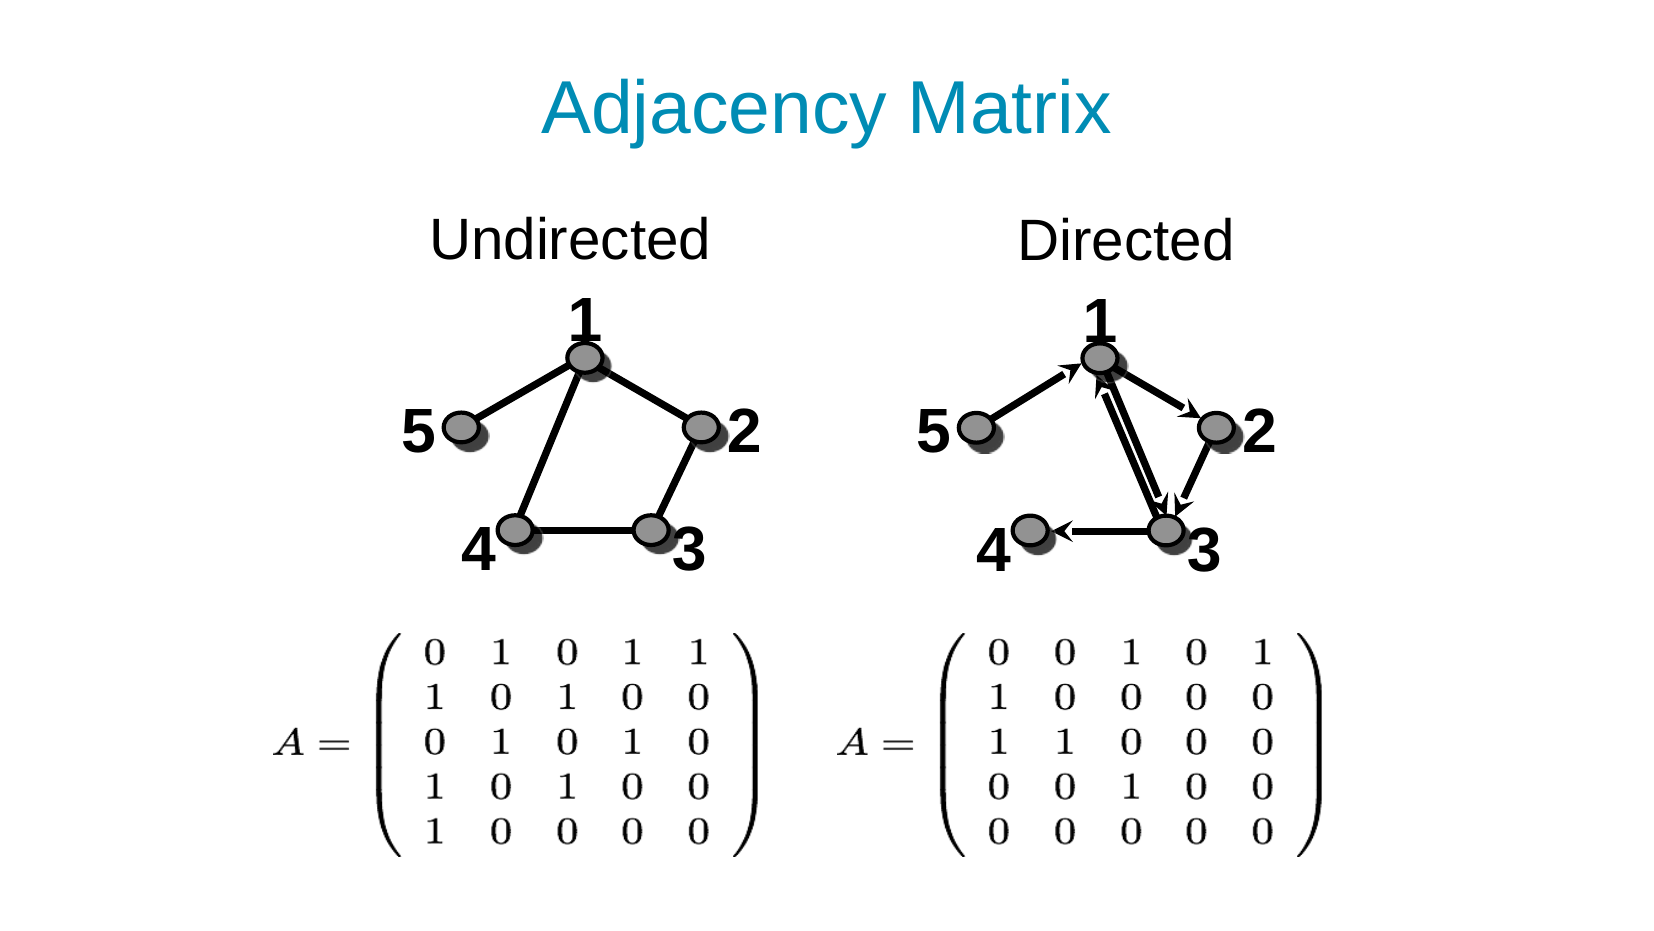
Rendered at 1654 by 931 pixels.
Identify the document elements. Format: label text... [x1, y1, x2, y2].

text_box 3 [1178, 500, 1230, 592]
text_box 5 [392, 381, 445, 474]
picture [837, 632, 1323, 857]
text_box 1 [1074, 281, 1126, 363]
text_box [568, 363, 602, 373]
text_box 5 [907, 381, 960, 474]
text_box 2 [1233, 381, 1285, 474]
text_box 1 [559, 280, 611, 363]
text_box [633, 515, 663, 545]
text_box 3 [663, 499, 715, 592]
text_box [1083, 363, 1117, 374]
text_box [1198, 412, 1233, 443]
text_box [1148, 515, 1178, 546]
text_box Adjacency Matrix [161, 53, 1492, 155]
picture [273, 632, 759, 857]
text_box Undirected [420, 192, 721, 280]
text_box [445, 412, 479, 443]
text_box 4 [452, 499, 505, 592]
text_box 4 [967, 500, 1020, 592]
text_box [1020, 515, 1048, 546]
text_box [505, 515, 533, 545]
text_box [683, 412, 718, 443]
text_box Directed [1008, 193, 1244, 281]
text_box 2 [718, 381, 770, 474]
text_box [960, 412, 994, 443]
